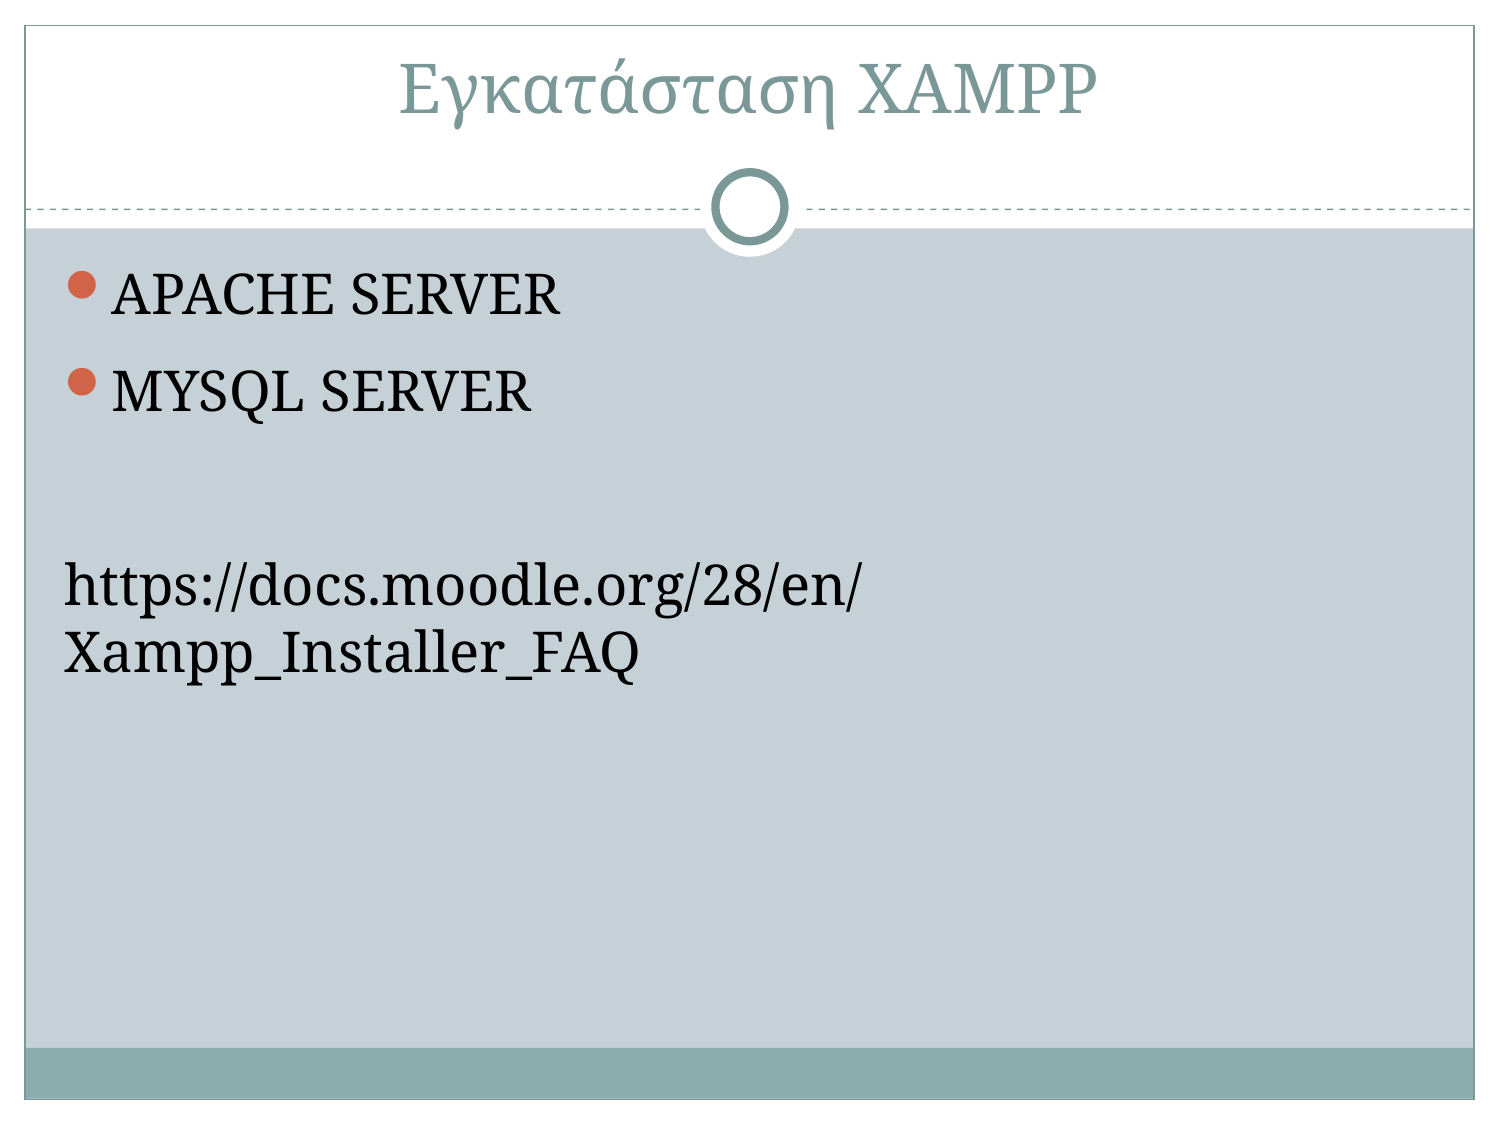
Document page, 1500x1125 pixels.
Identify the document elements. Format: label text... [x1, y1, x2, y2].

list APACHE SERVER MYSQL SERVER https://docs.moodle.org/28/en/Xampp_Installer_FAQ [49, 250, 1445, 1001]
title Εγκατάσταση XAMPP [49, 37, 1450, 162]
